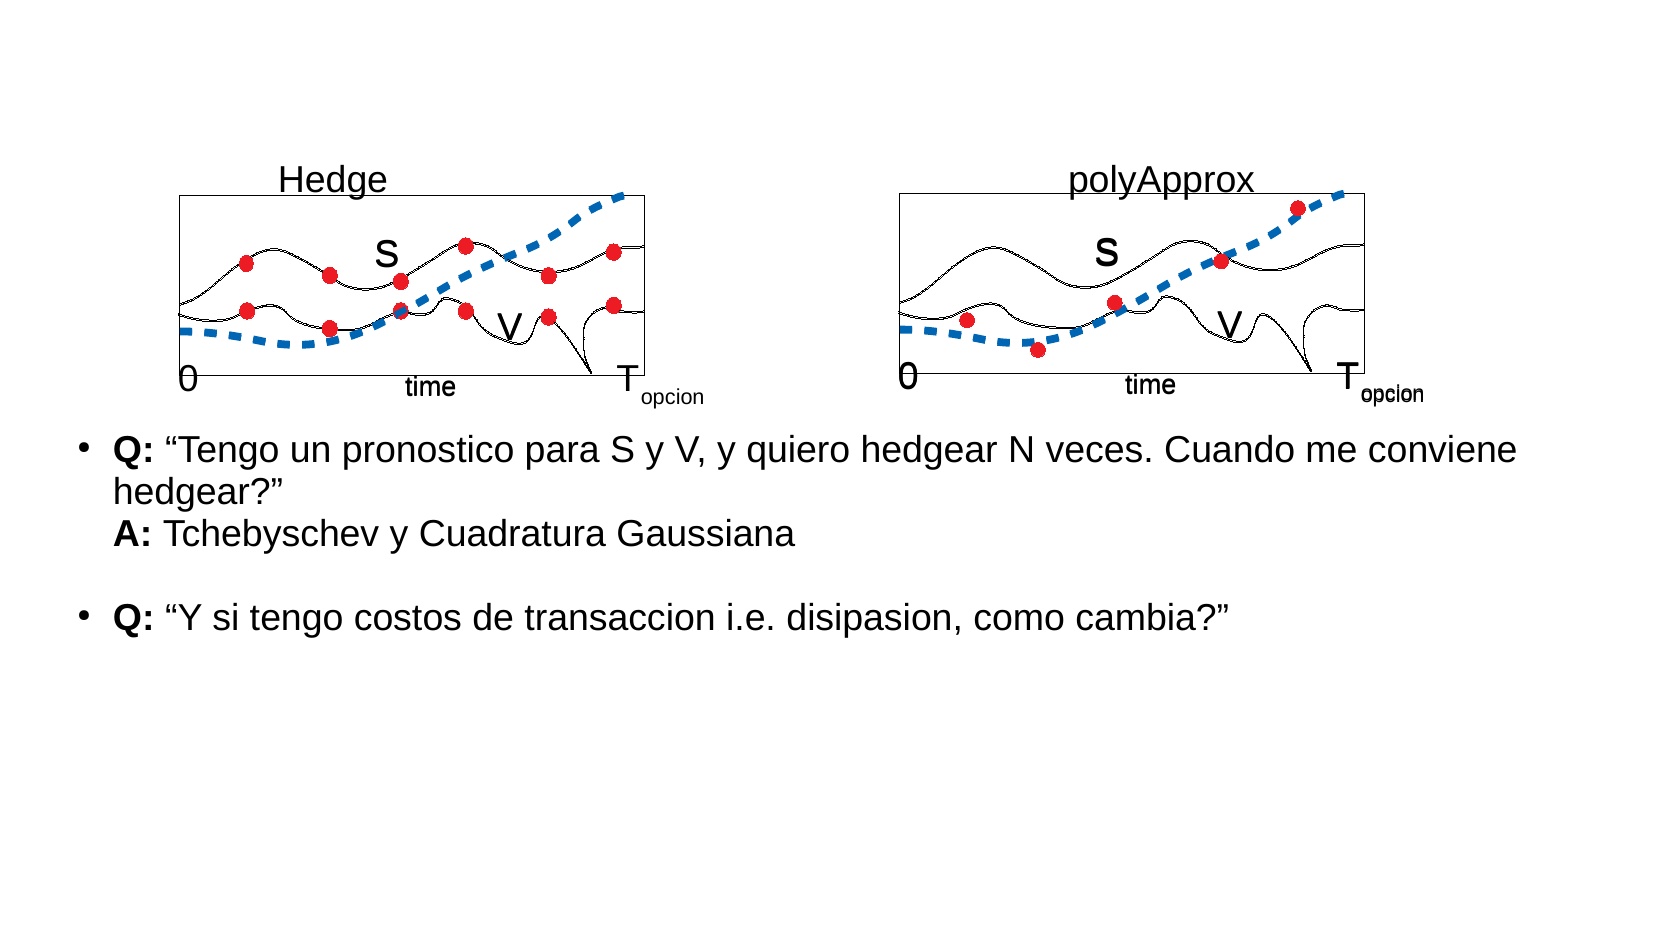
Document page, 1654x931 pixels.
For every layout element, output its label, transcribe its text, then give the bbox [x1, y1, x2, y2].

text_box [1030, 342, 1046, 358]
text_box 0 Topcion [180, 350, 644, 375]
text_box 0 Topcion [163, 350, 720, 417]
text_box [393, 302, 409, 312]
text_box [322, 267, 338, 284]
text_box [606, 243, 622, 261]
text_box [398, 313, 408, 320]
text_box [322, 320, 338, 337]
text_box [458, 237, 474, 255]
text_box [239, 255, 254, 272]
text_box [458, 302, 474, 320]
text_box V [482, 297, 513, 355]
text_box [541, 267, 557, 284]
text_box [959, 312, 975, 328]
text_box Q: “Tengo un pronostico para S y V, y quiero hedgear N veces. Cuando me conviene hedgear?” A: Tchebyschev y Cuadratura Gaussiana Q: “Y si tengo costos de transaccion i.e. disipasion, como cambia?” [62, 420, 1650, 931]
text_box [393, 274, 409, 290]
text_box V [1202, 295, 1233, 346]
text_box time [390, 363, 559, 409]
text_box [541, 308, 557, 326]
text_box [606, 297, 622, 314]
text_box 0 Topcion [883, 346, 1440, 413]
text_box [1290, 208, 1306, 216]
text_box [239, 302, 255, 320]
text_box [1107, 295, 1123, 311]
text_box Hedge polyApprox [263, 150, 1341, 208]
text_box [1213, 253, 1229, 269]
text_box S [359, 225, 405, 282]
text_box S [1079, 223, 1125, 280]
